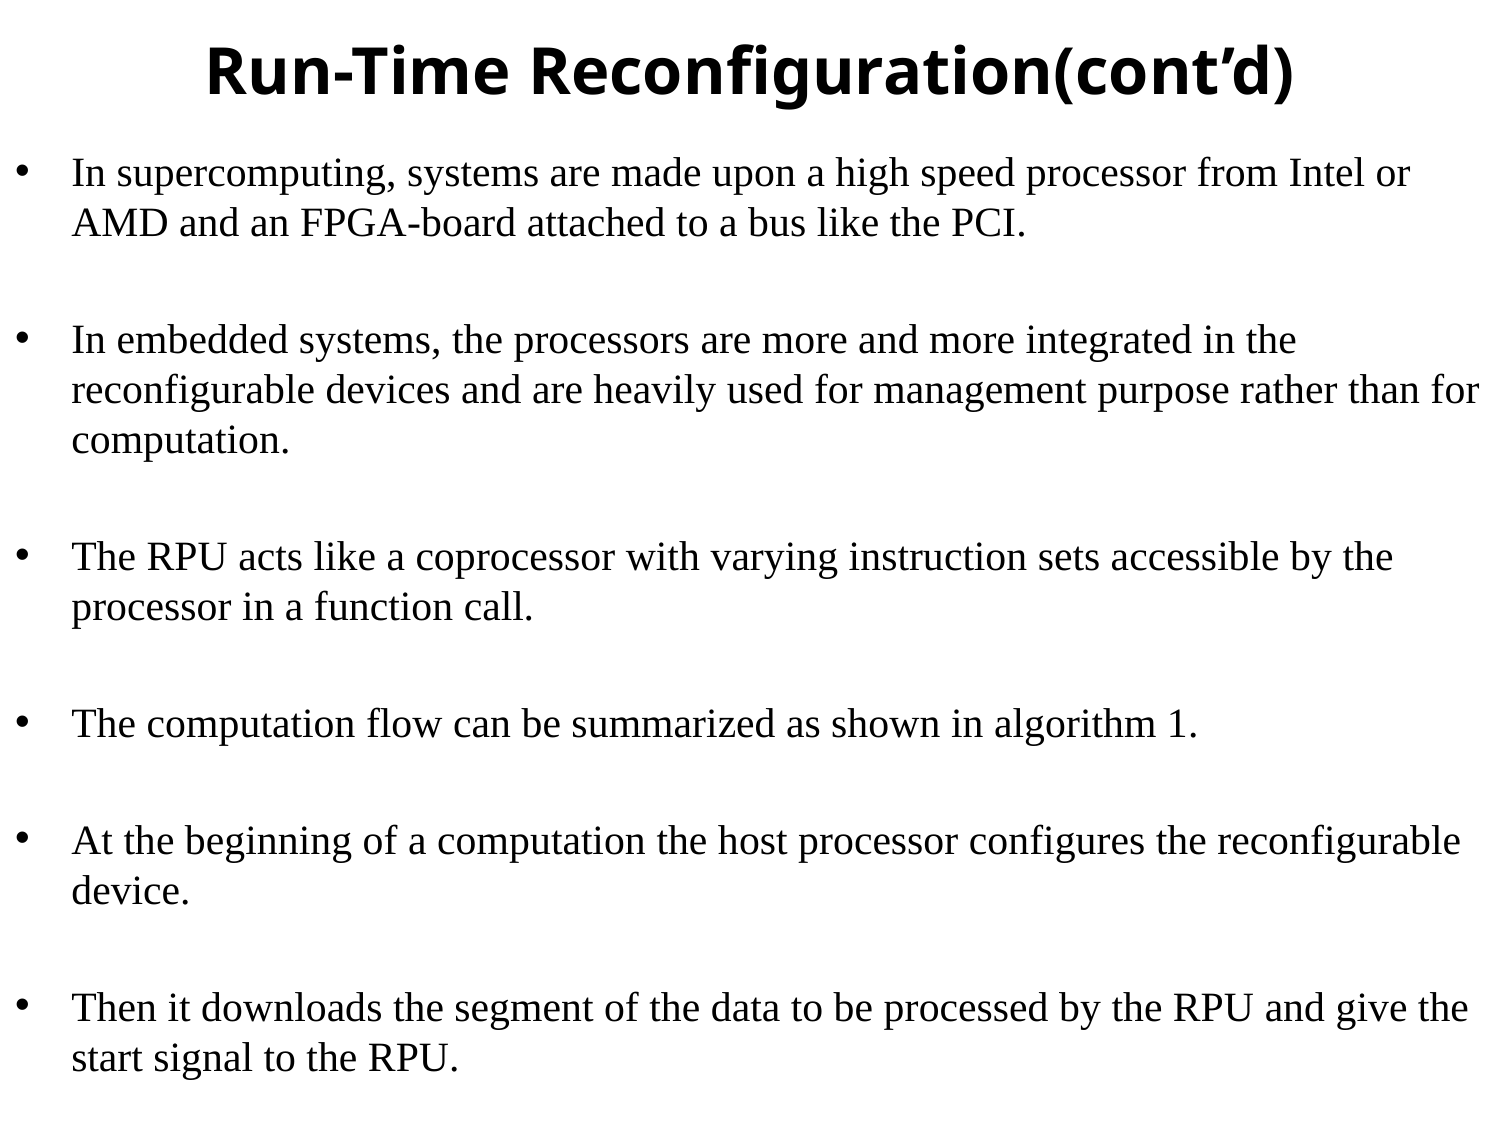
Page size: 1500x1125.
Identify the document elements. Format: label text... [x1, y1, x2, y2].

list In supercomputing, systems are made upon a high speed processor from Intel or AMD and an FPGA-board attached to a bus like the PCI. In embedded systems, the processors are more and more integrated in the reconfigurable devices and are heavily used for management purpose rather than for computation. The RPU acts like a coprocessor with varying instruction sets accessible by the processor in a function call. The computation flow can be summarized as shown in algorithm 1. At the beginning of a computation the host processor configures the reconfigurable device. Then it downloads the segment of the data to be processed by the RPU and give the start signal to the RPU. [0, 137, 1500, 1125]
title Run-Time Reconfiguration(cont’d) [75, 0, 1425, 137]
